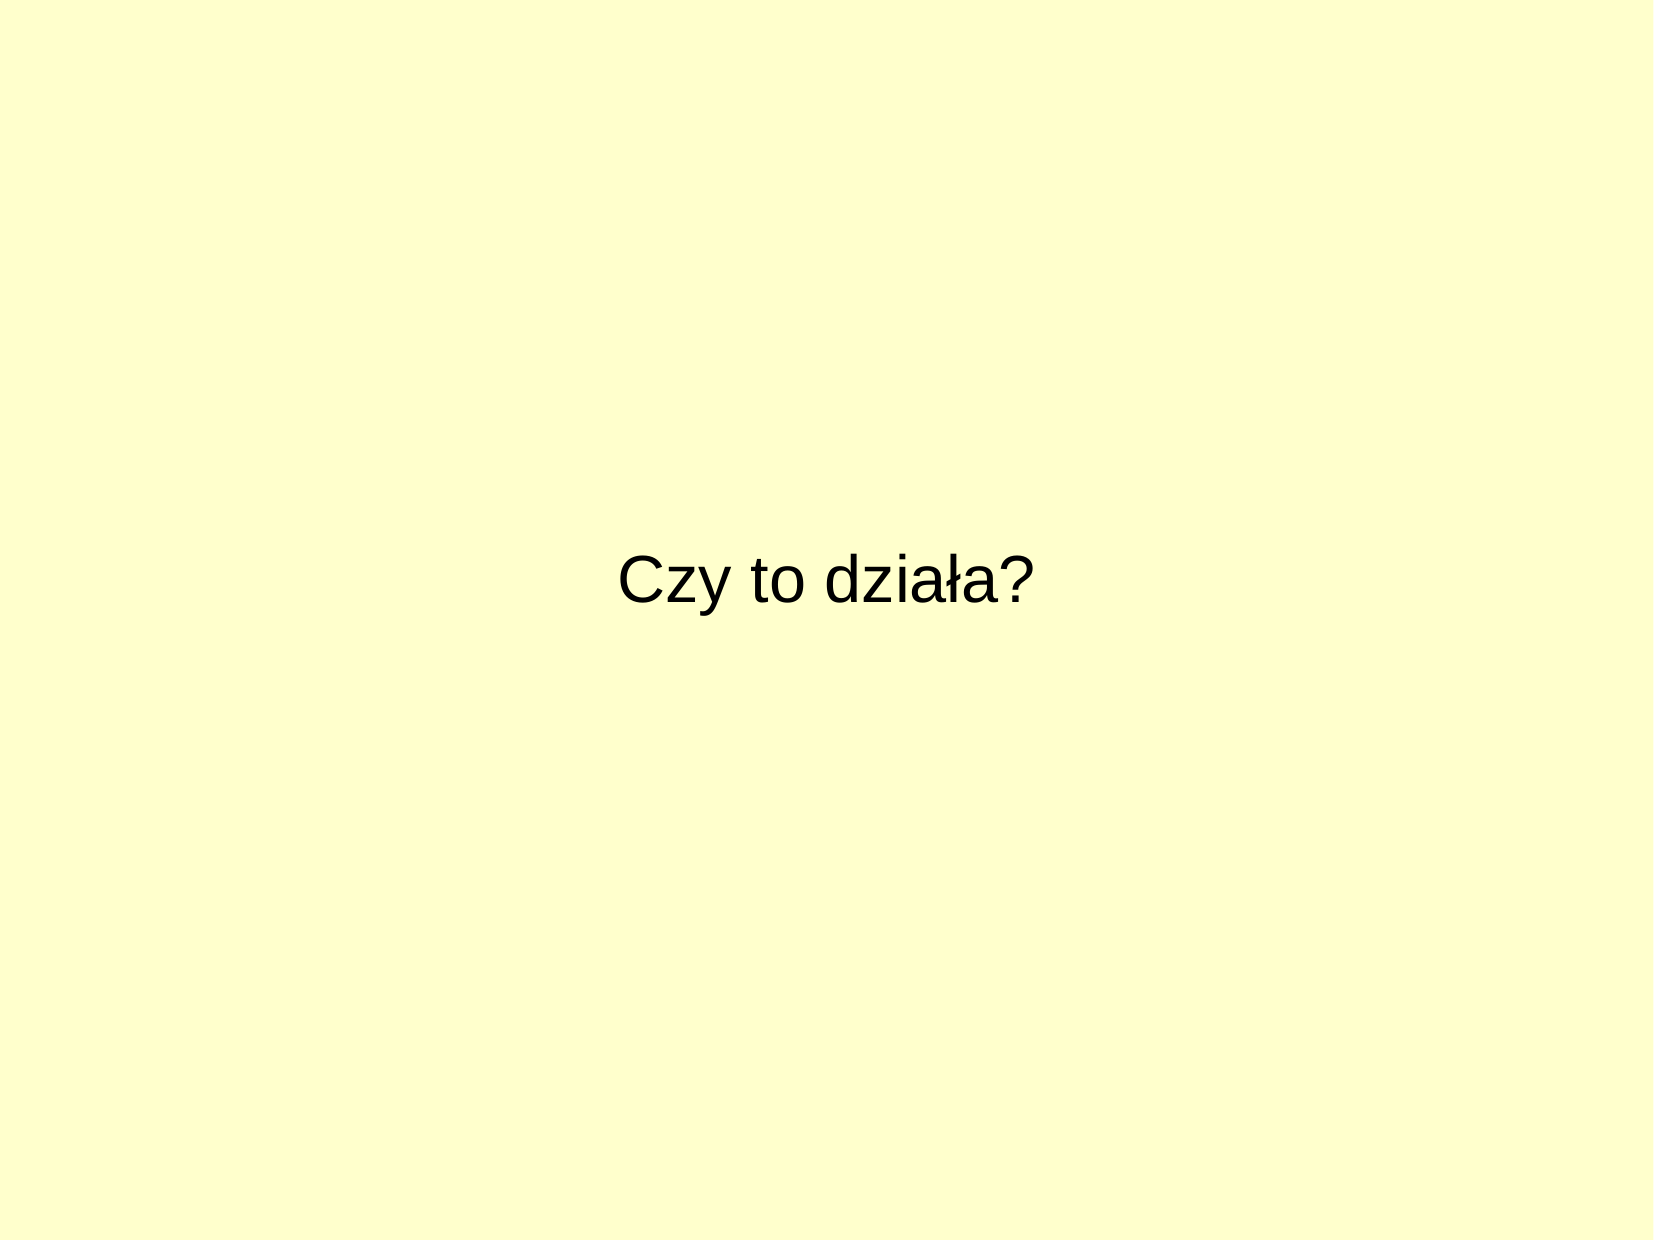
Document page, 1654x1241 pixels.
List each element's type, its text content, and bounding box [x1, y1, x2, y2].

subtitle Czy to działa? [82, 49, 1571, 1109]
